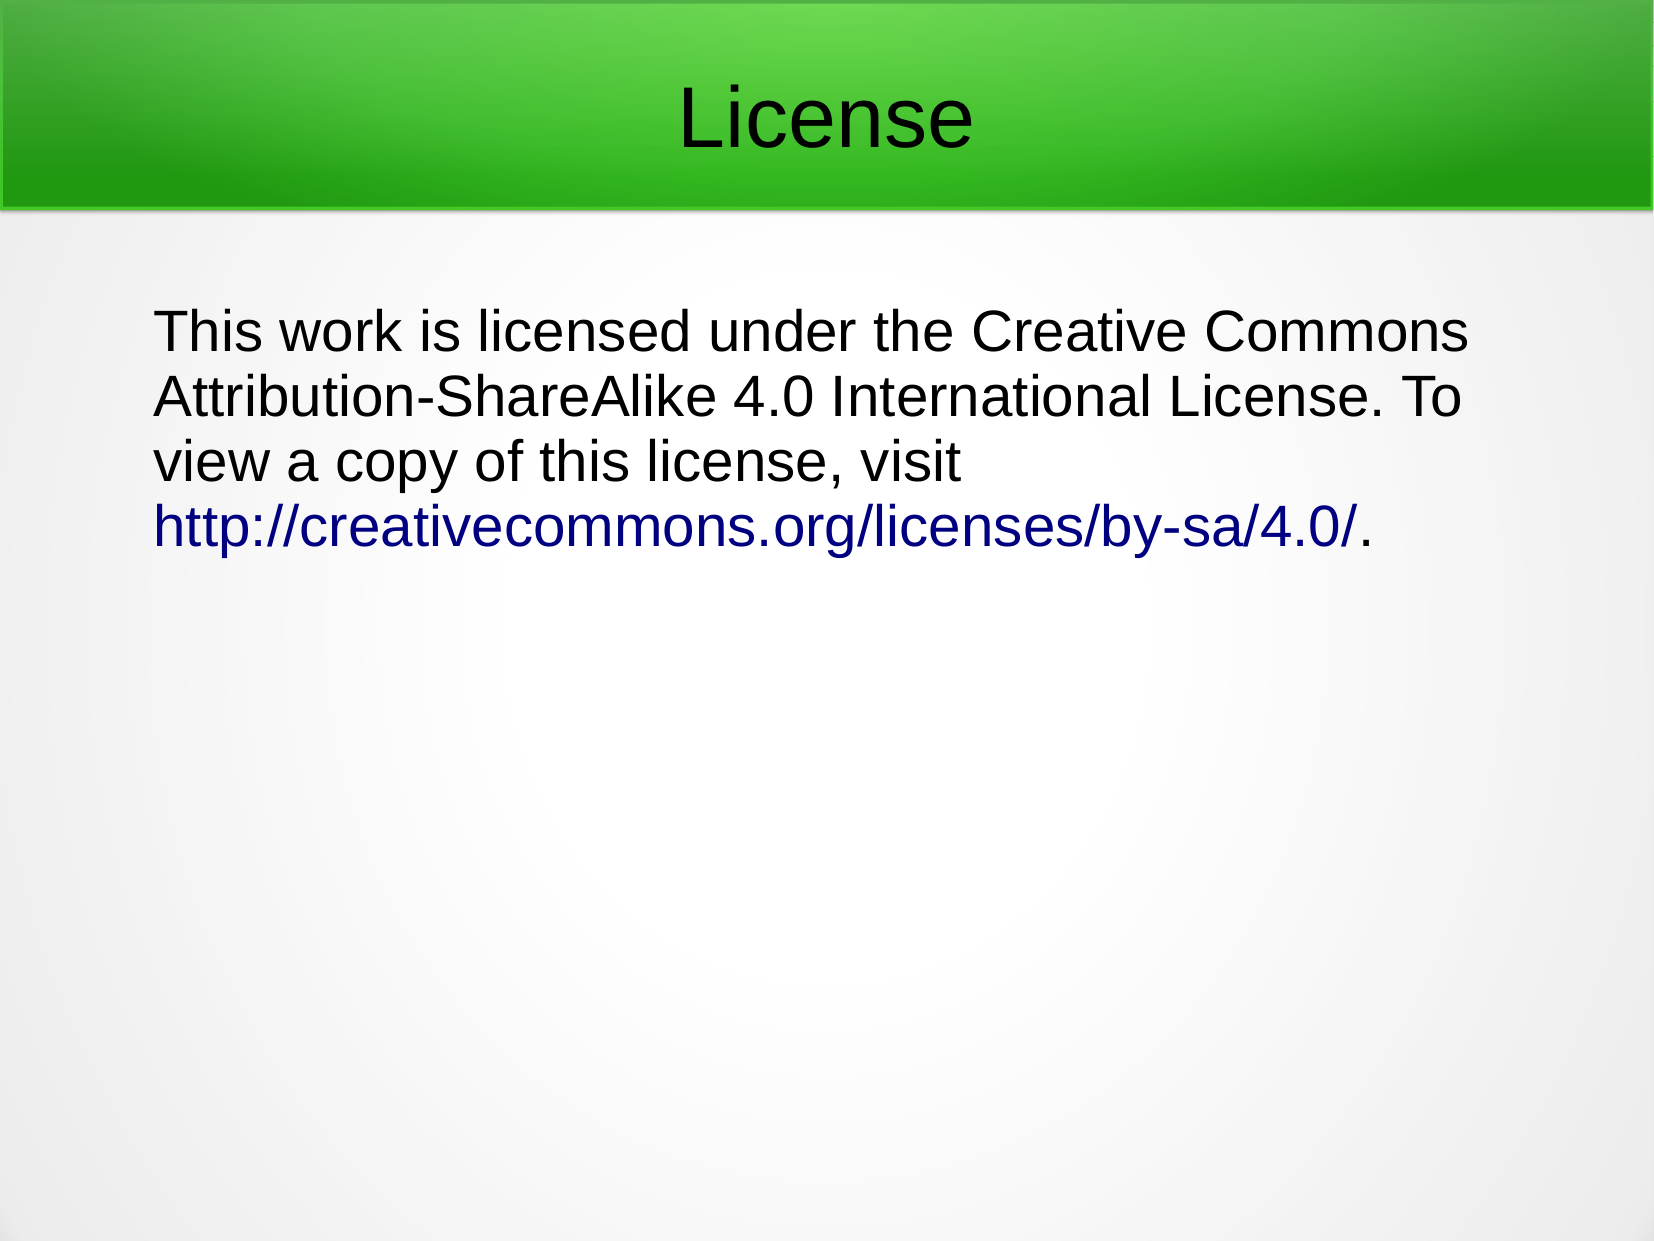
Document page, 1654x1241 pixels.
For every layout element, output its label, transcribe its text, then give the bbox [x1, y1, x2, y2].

title License [82, 47, 1571, 189]
list This work is licensed under the Creative Commons Attribution-ShareAlike 4.0 International License. To view a copy of this license, visit http://creativecommons.org/licenses/by-sa/4.0/. [82, 299, 1571, 1019]
